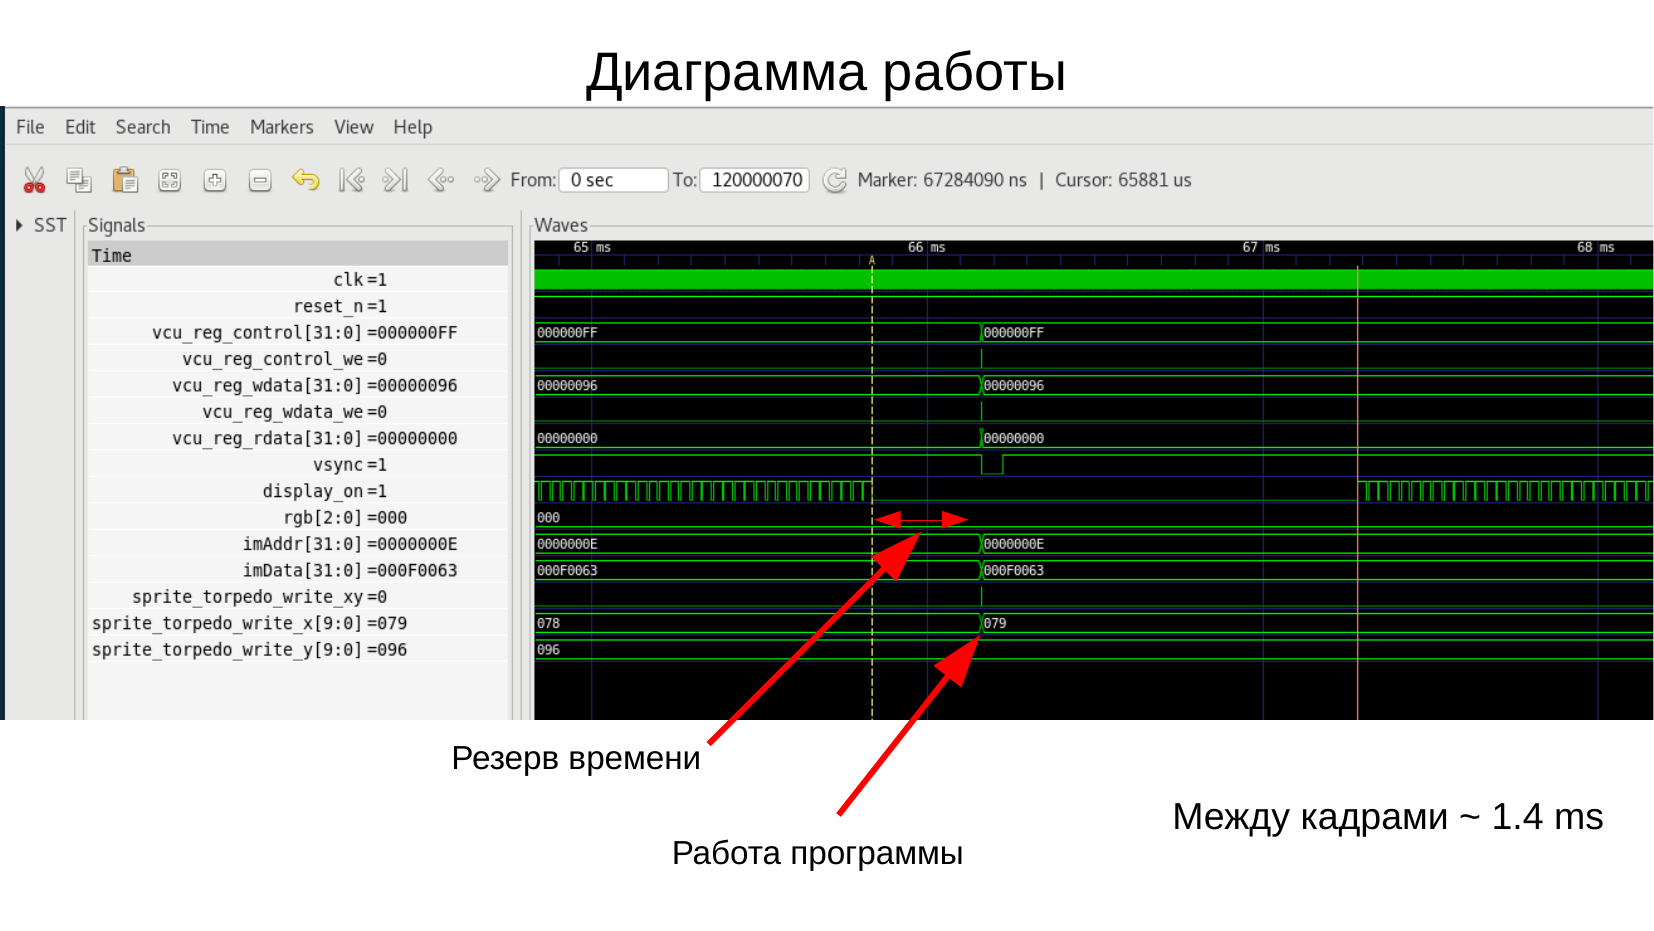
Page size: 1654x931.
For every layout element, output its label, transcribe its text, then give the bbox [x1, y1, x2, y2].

picture [0, 106, 1654, 720]
text_box Между кадрами ~ 1.4 ms [1157, 787, 1630, 886]
title Диаграмма работы [82, 37, 1571, 107]
text_box Резерв времени [436, 732, 721, 822]
text_box Работа программы [657, 826, 1028, 879]
